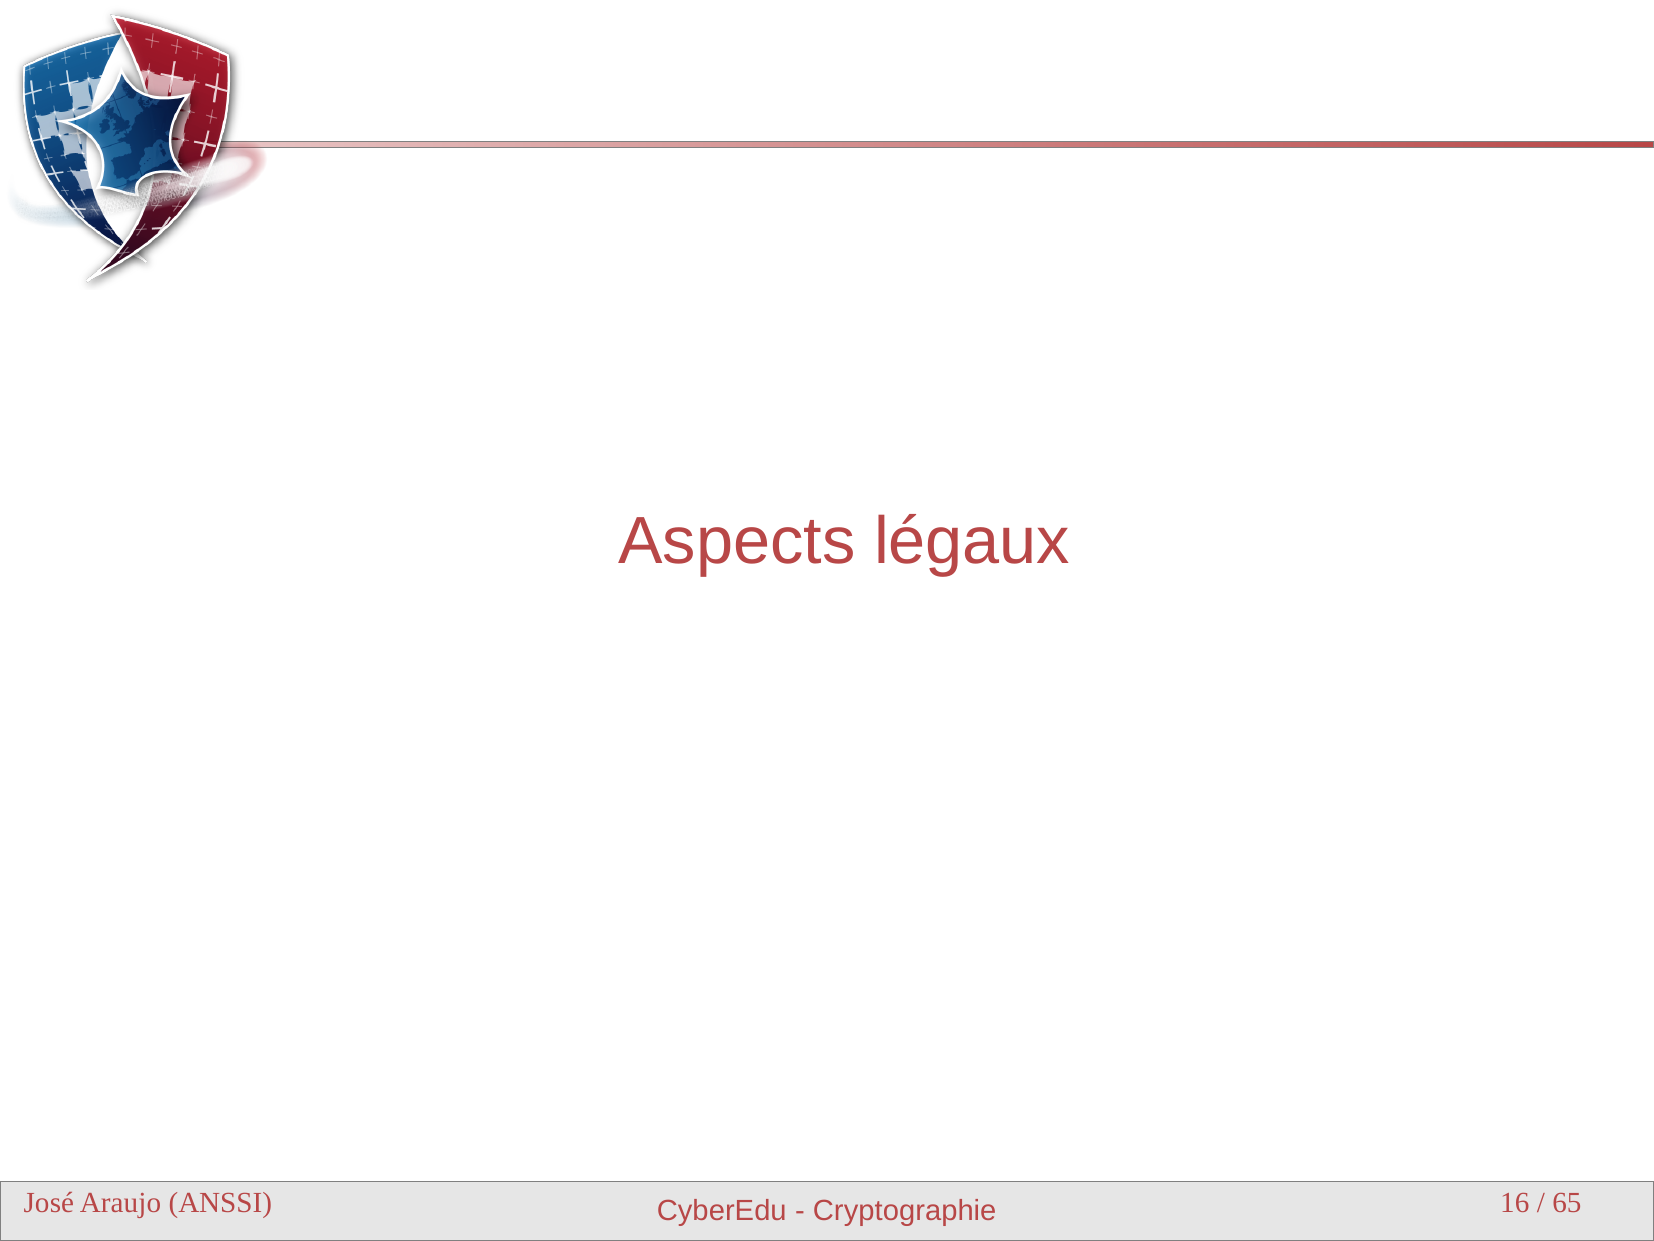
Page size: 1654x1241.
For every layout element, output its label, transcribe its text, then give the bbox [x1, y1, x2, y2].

text_box Aspects légaux [118, 489, 1571, 579]
picture [0, 0, 272, 290]
